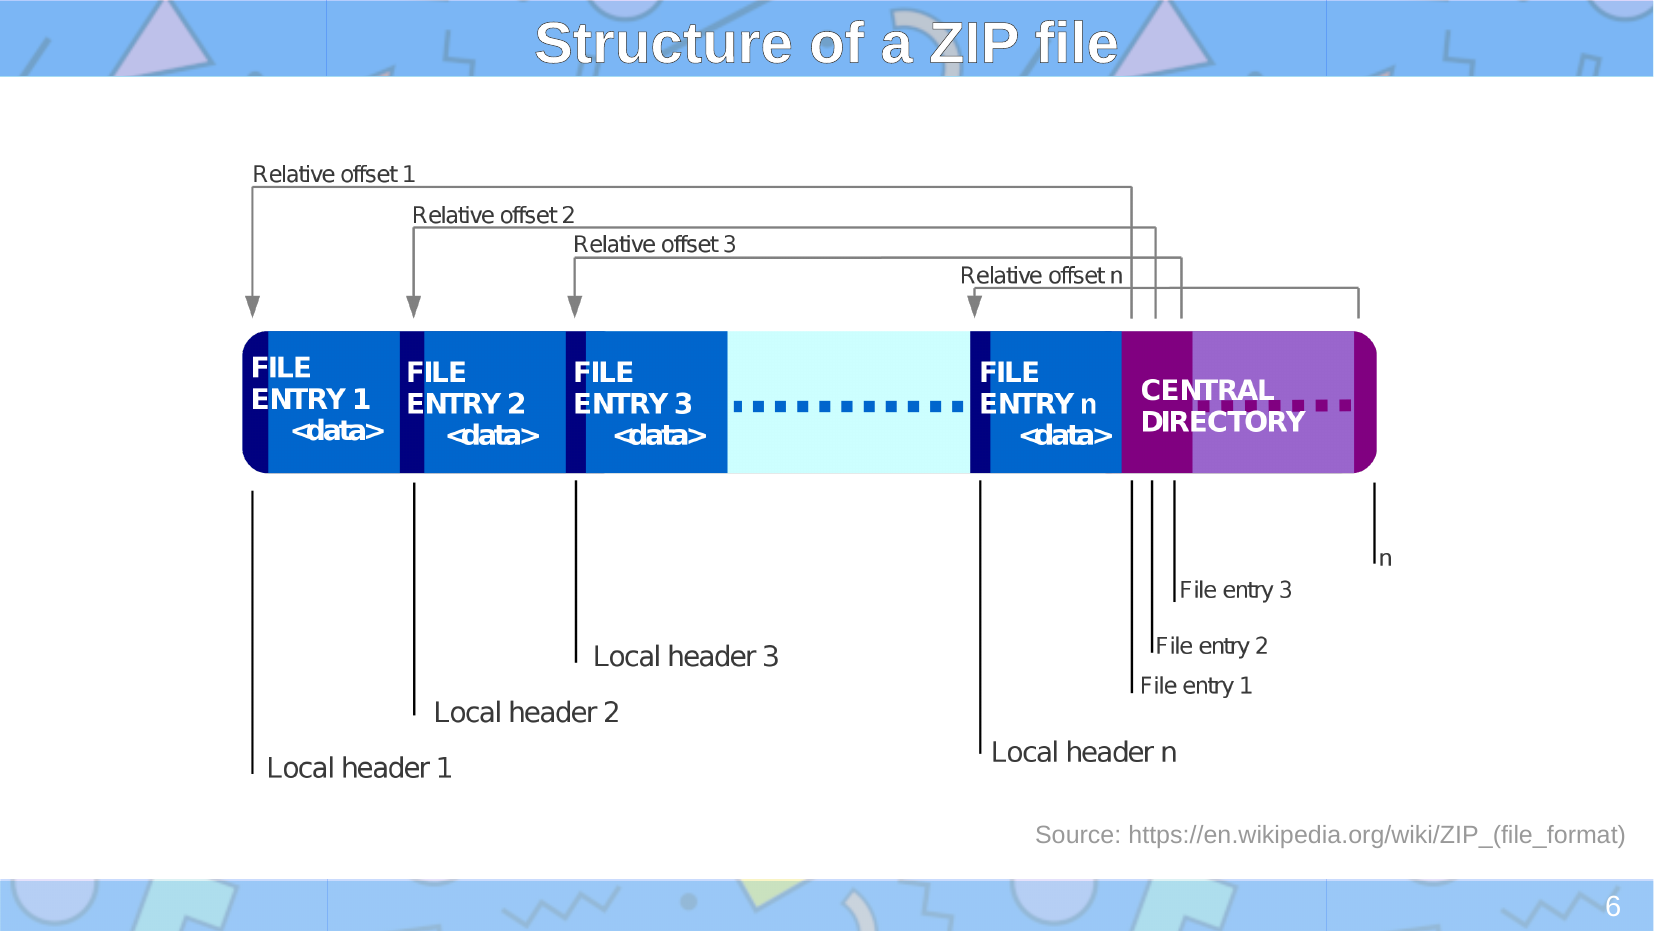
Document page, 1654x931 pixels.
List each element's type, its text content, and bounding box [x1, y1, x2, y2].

title Structure of a ZIP file [59, 3, 1595, 82]
picture [195, 142, 1423, 809]
picture [0, 879, 1654, 931]
text_box Source: https://en.wikipedia.org/wiki/ZIP_(file_format) [1020, 813, 1654, 870]
picture [0, 0, 1654, 76]
